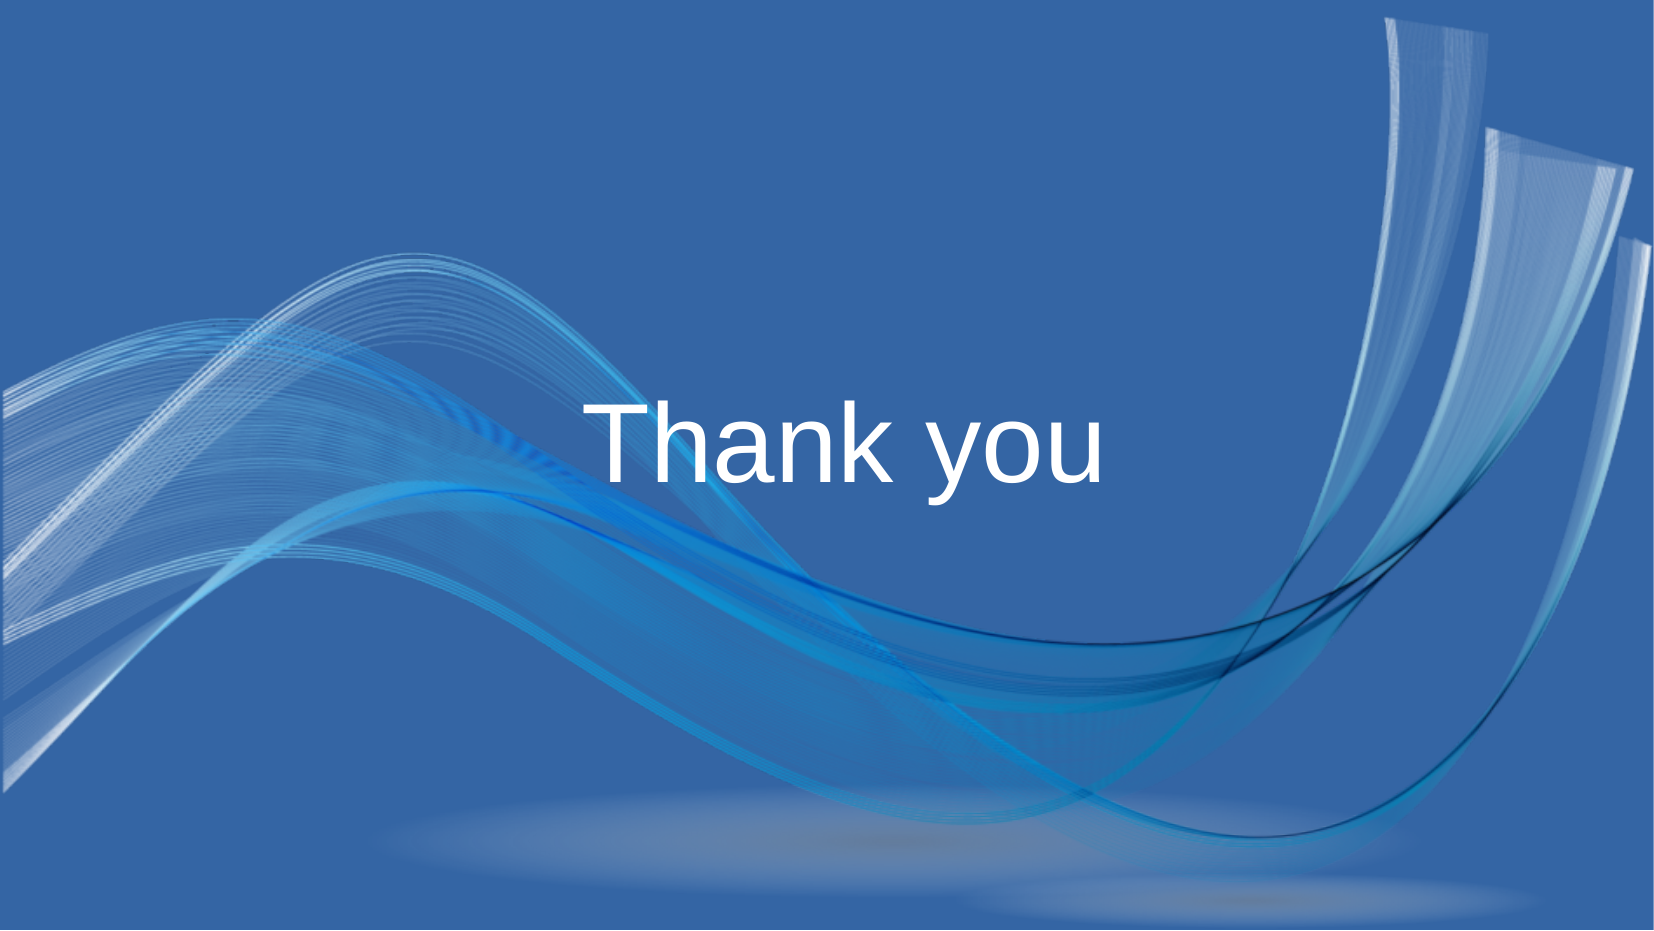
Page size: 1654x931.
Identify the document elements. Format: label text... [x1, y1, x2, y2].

picture [0, 15, 1654, 930]
text_box Thank you [153, 249, 1535, 626]
